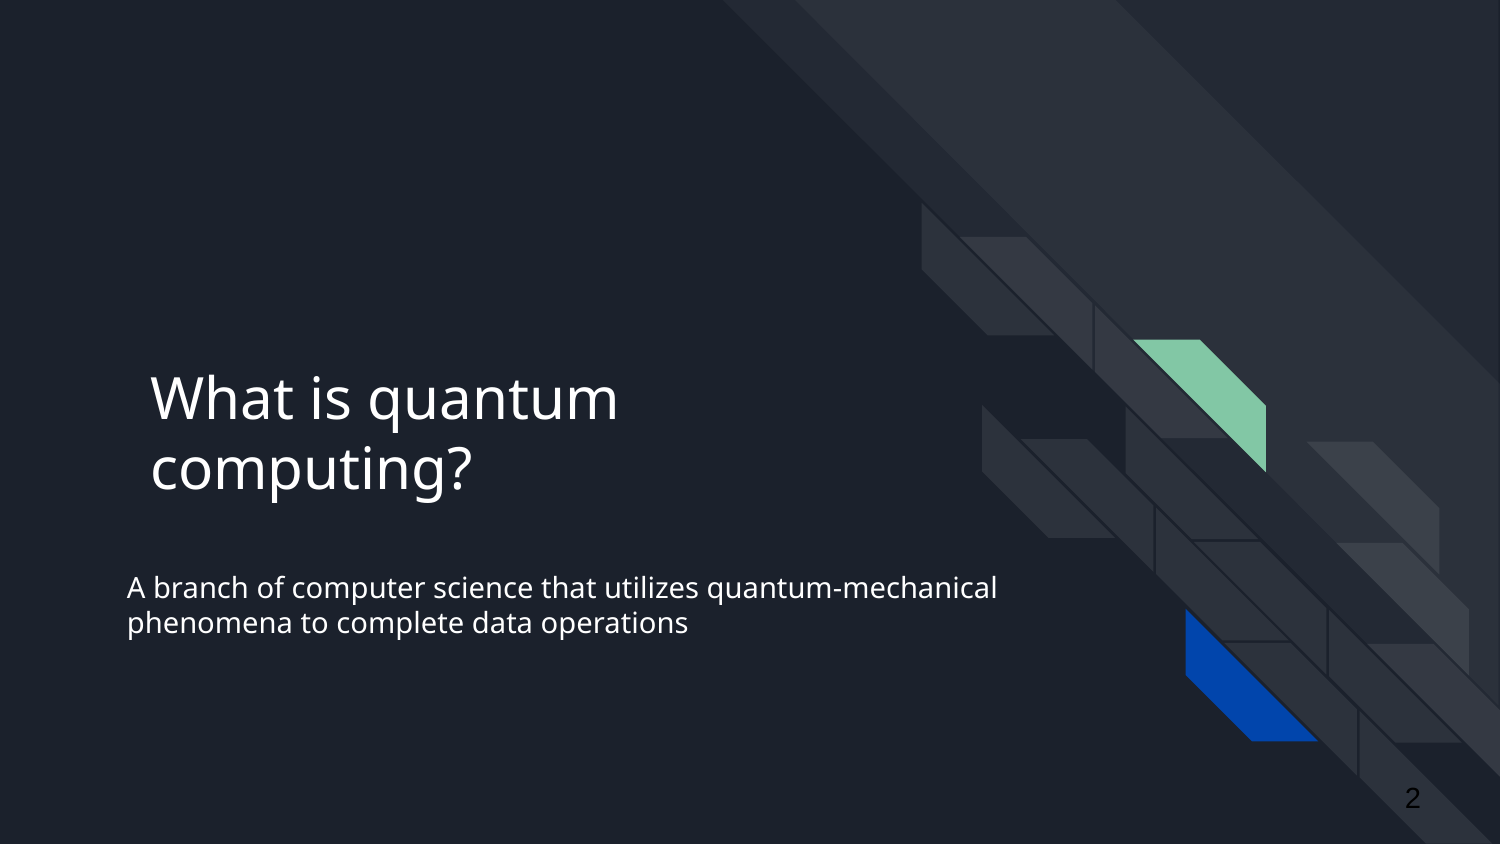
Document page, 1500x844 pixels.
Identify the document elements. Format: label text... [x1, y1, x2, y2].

slide_number <number> [1389, 764, 1480, 830]
text_box A branch of computer science that utilizes quantum-mechanical phenomena to complete data operations [111, 554, 1095, 652]
title What is quantum computing? [135, 336, 888, 526]
